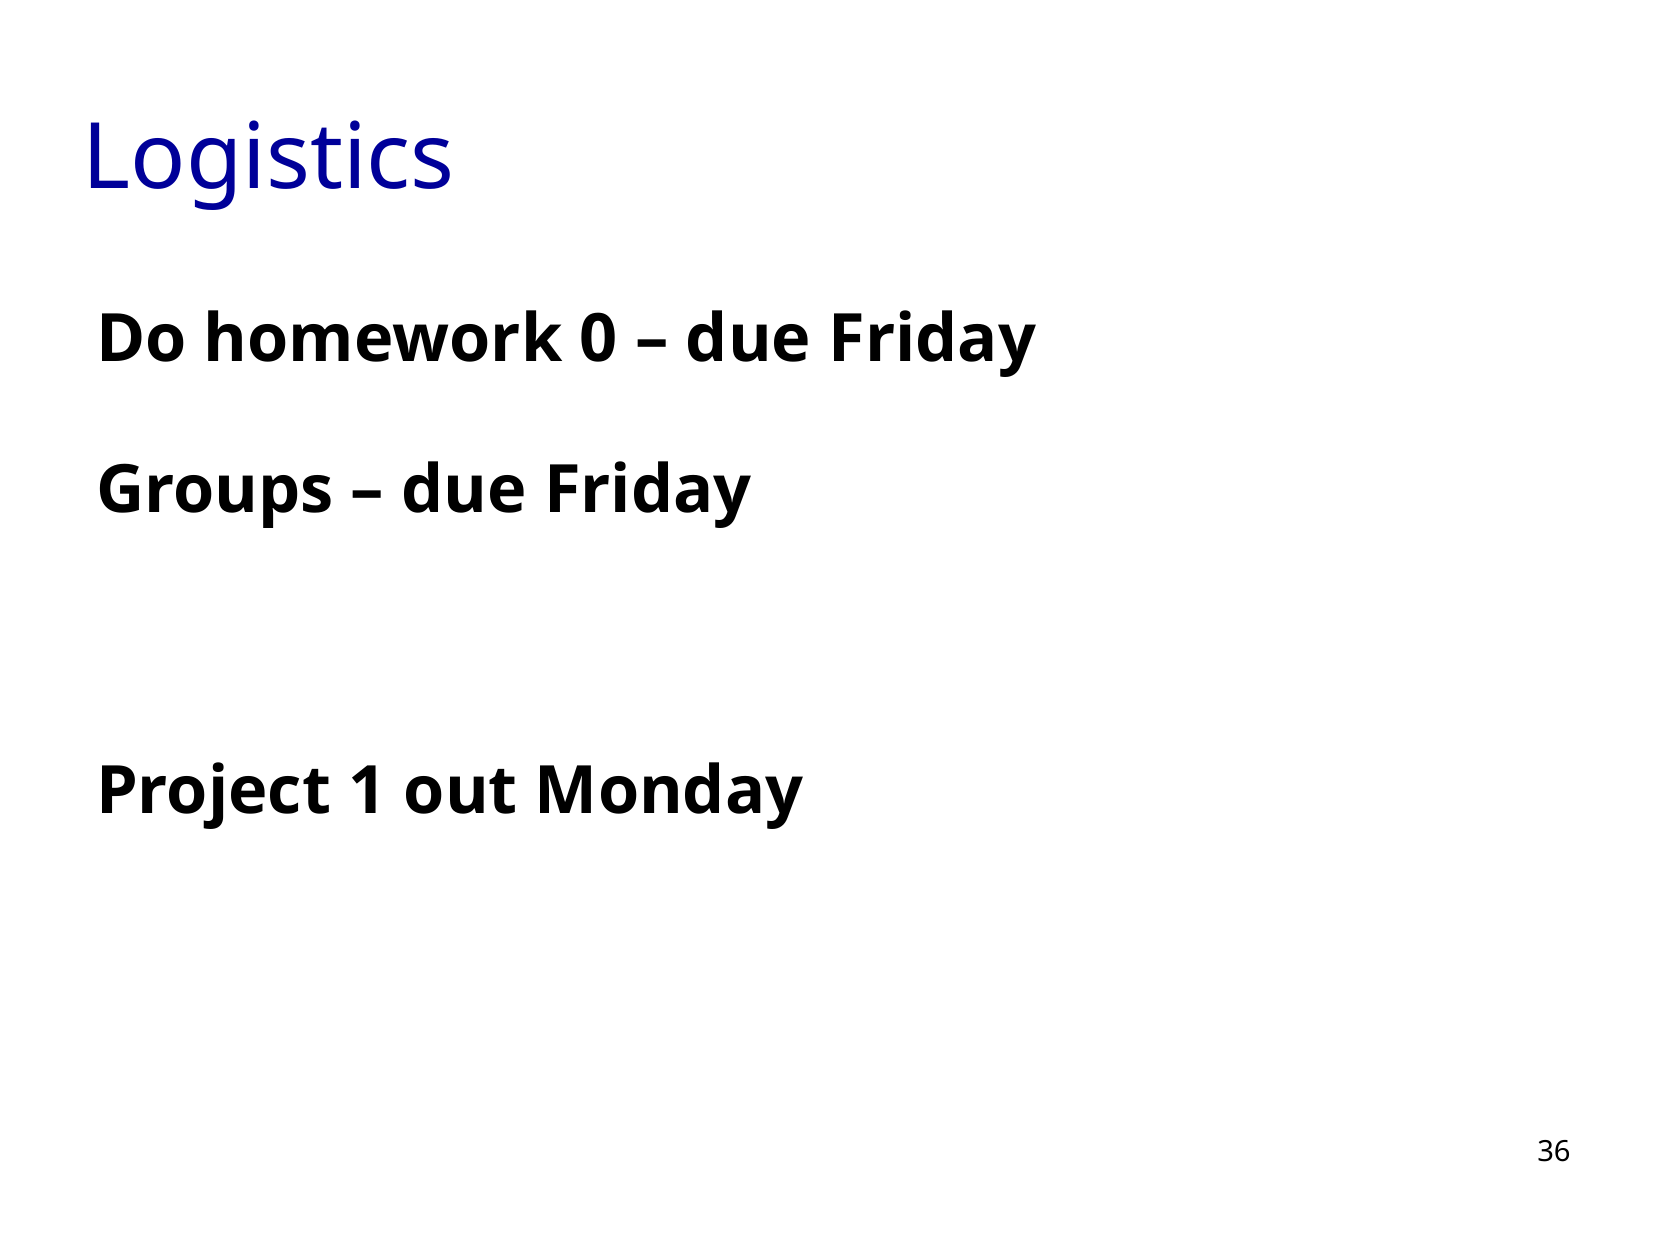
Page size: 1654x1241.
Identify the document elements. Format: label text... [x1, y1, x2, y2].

list Do homework 0 – due Friday Groups – due Friday Project 1 out Monday [60, 290, 1571, 1096]
title Logistics [82, 49, 1571, 257]
